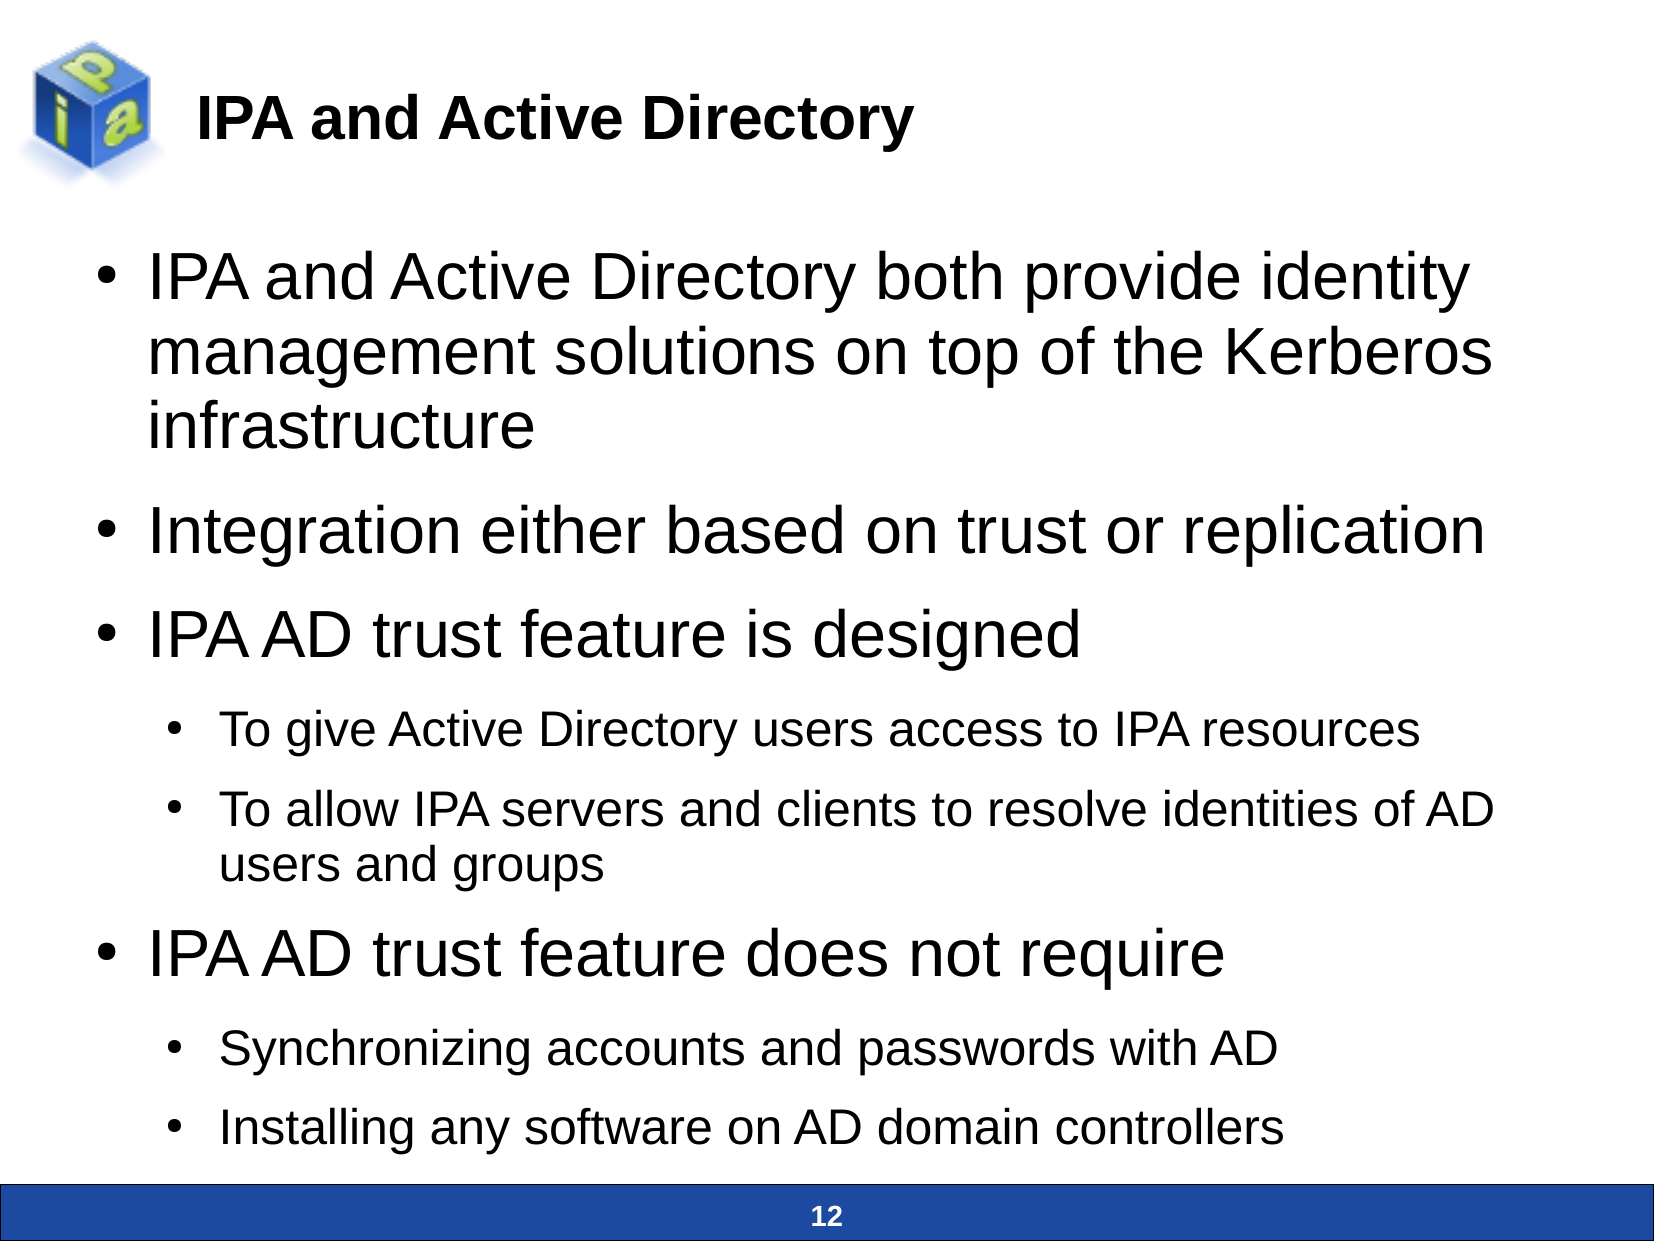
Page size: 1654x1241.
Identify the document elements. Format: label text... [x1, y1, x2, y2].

picture [17, 34, 165, 193]
list IPA and Active Directory both provide identity management solutions on top of the Kerberos infrastructure Integration either based on trust or replication IPA AD trust feature is designed To give Active Directory users access to IPA resources To allow IPA servers and clients to resolve identities of AD users and groups IPA AD trust feature does not require Synchronizing accounts and passwords with AD Installing any software on AD domain controllers [77, 239, 1566, 1156]
title IPA and Active Directory [196, 45, 1593, 191]
